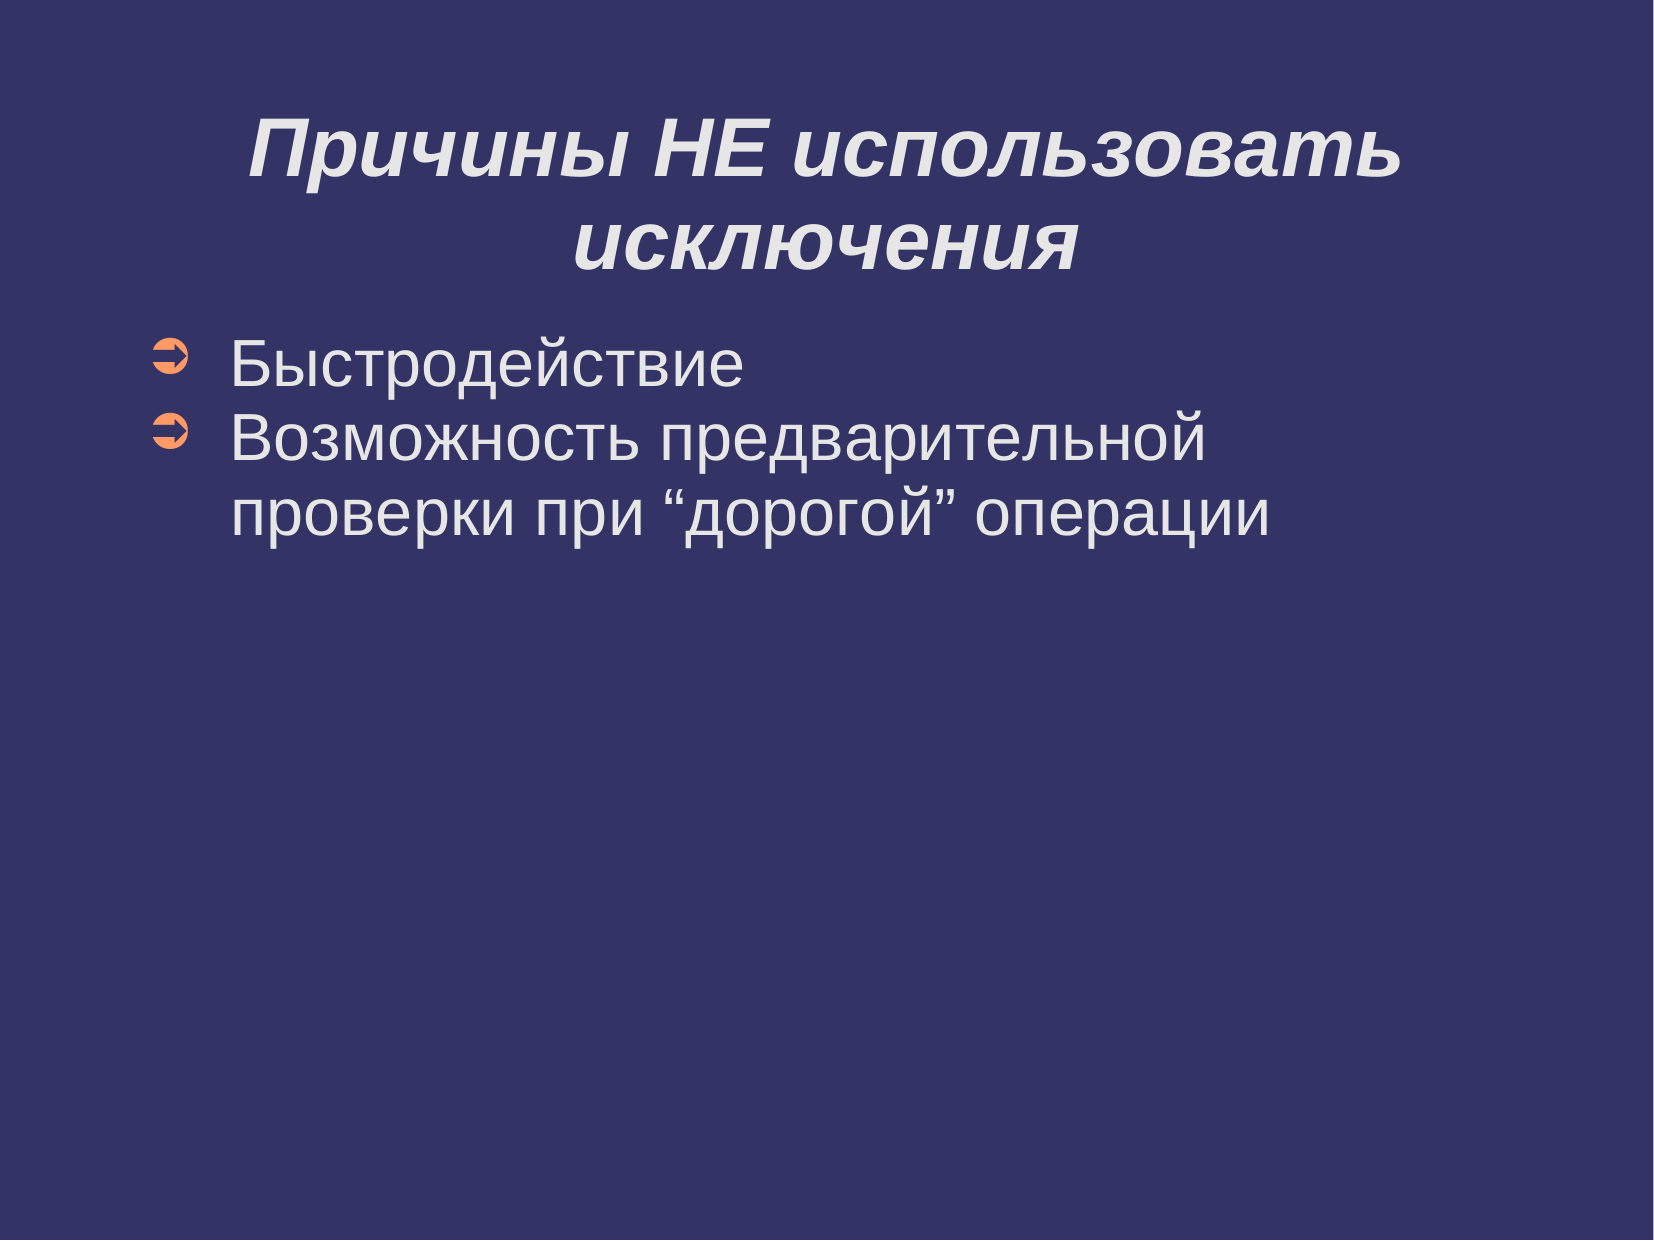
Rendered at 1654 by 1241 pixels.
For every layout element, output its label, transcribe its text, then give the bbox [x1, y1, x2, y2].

title Причины НЕ использовать исключения [118, 90, 1536, 298]
list Быстродействие Возможность предварительной проверки при “дорогой” операции [147, 325, 1506, 1145]
